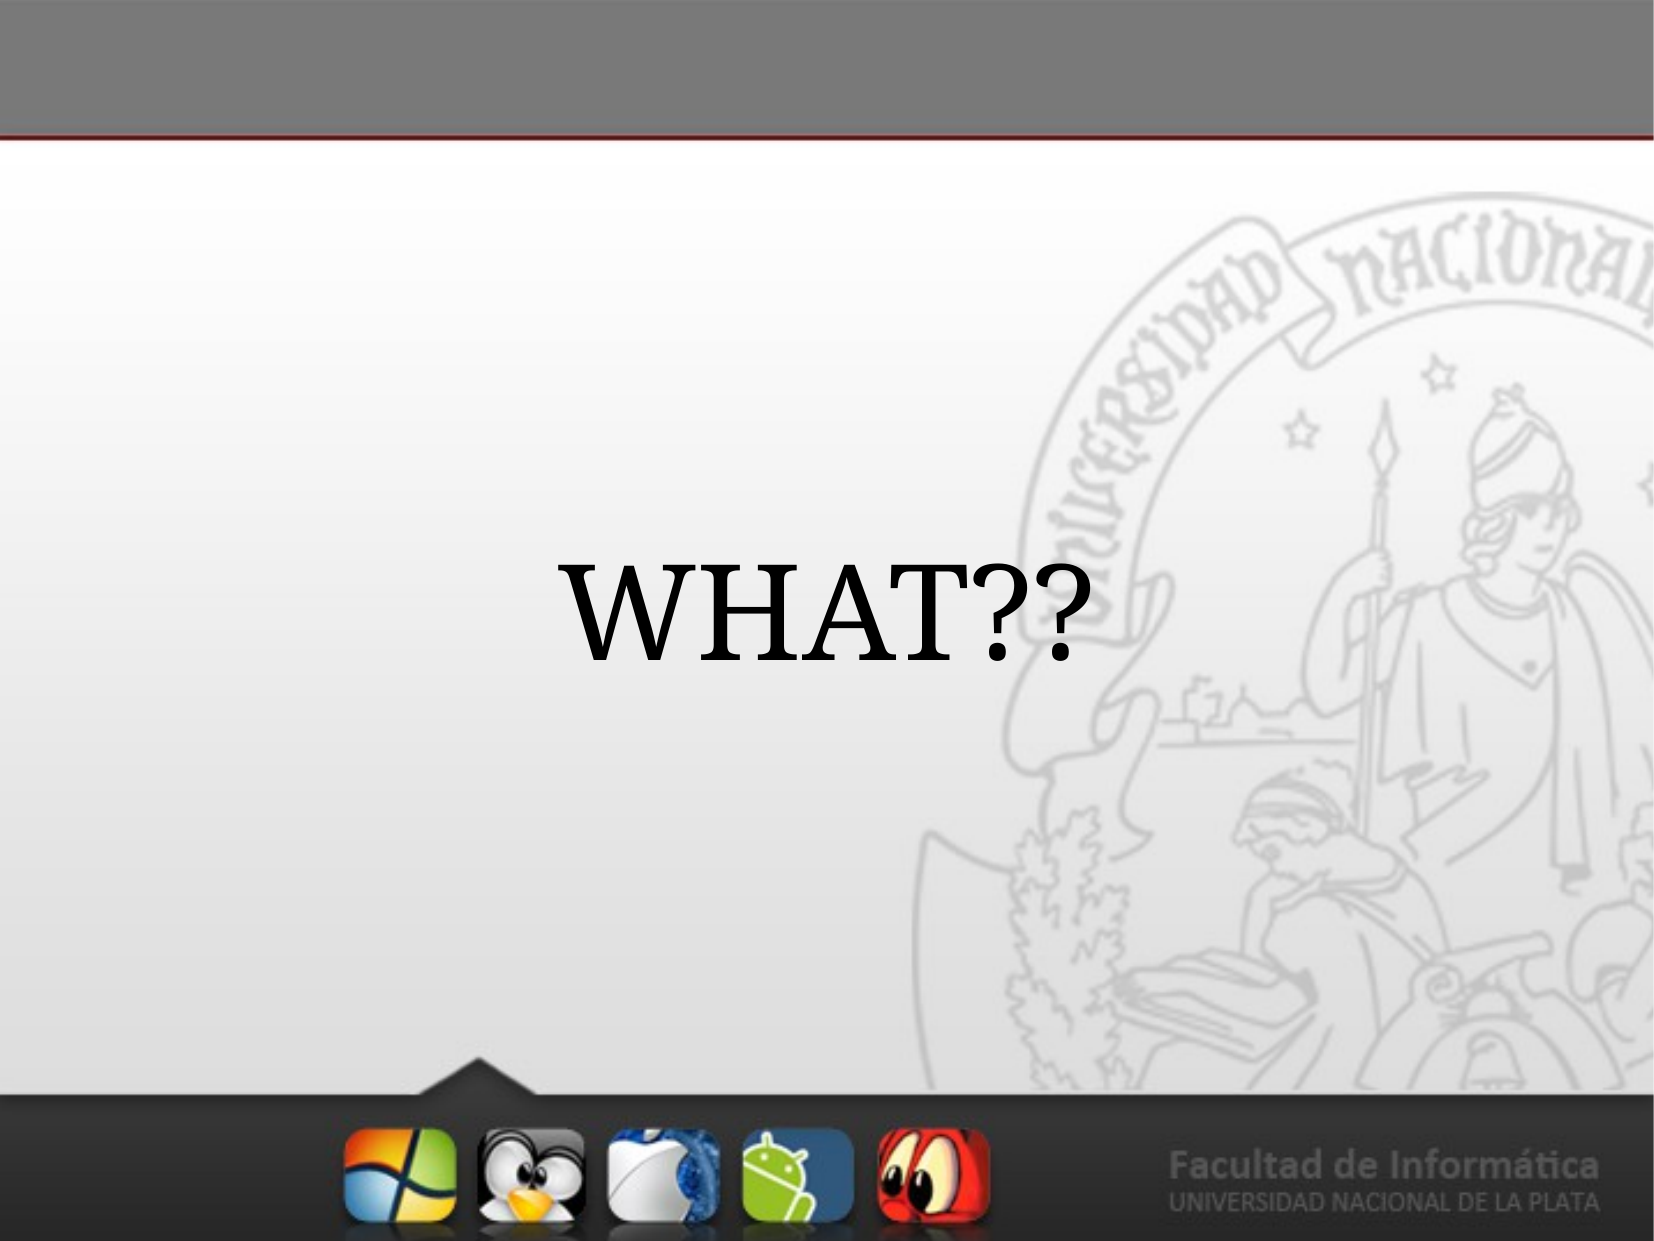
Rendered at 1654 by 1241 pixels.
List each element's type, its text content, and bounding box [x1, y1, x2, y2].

subtitle WHAT?? [82, 153, 1571, 1063]
picture [0, 0, 1654, 1241]
